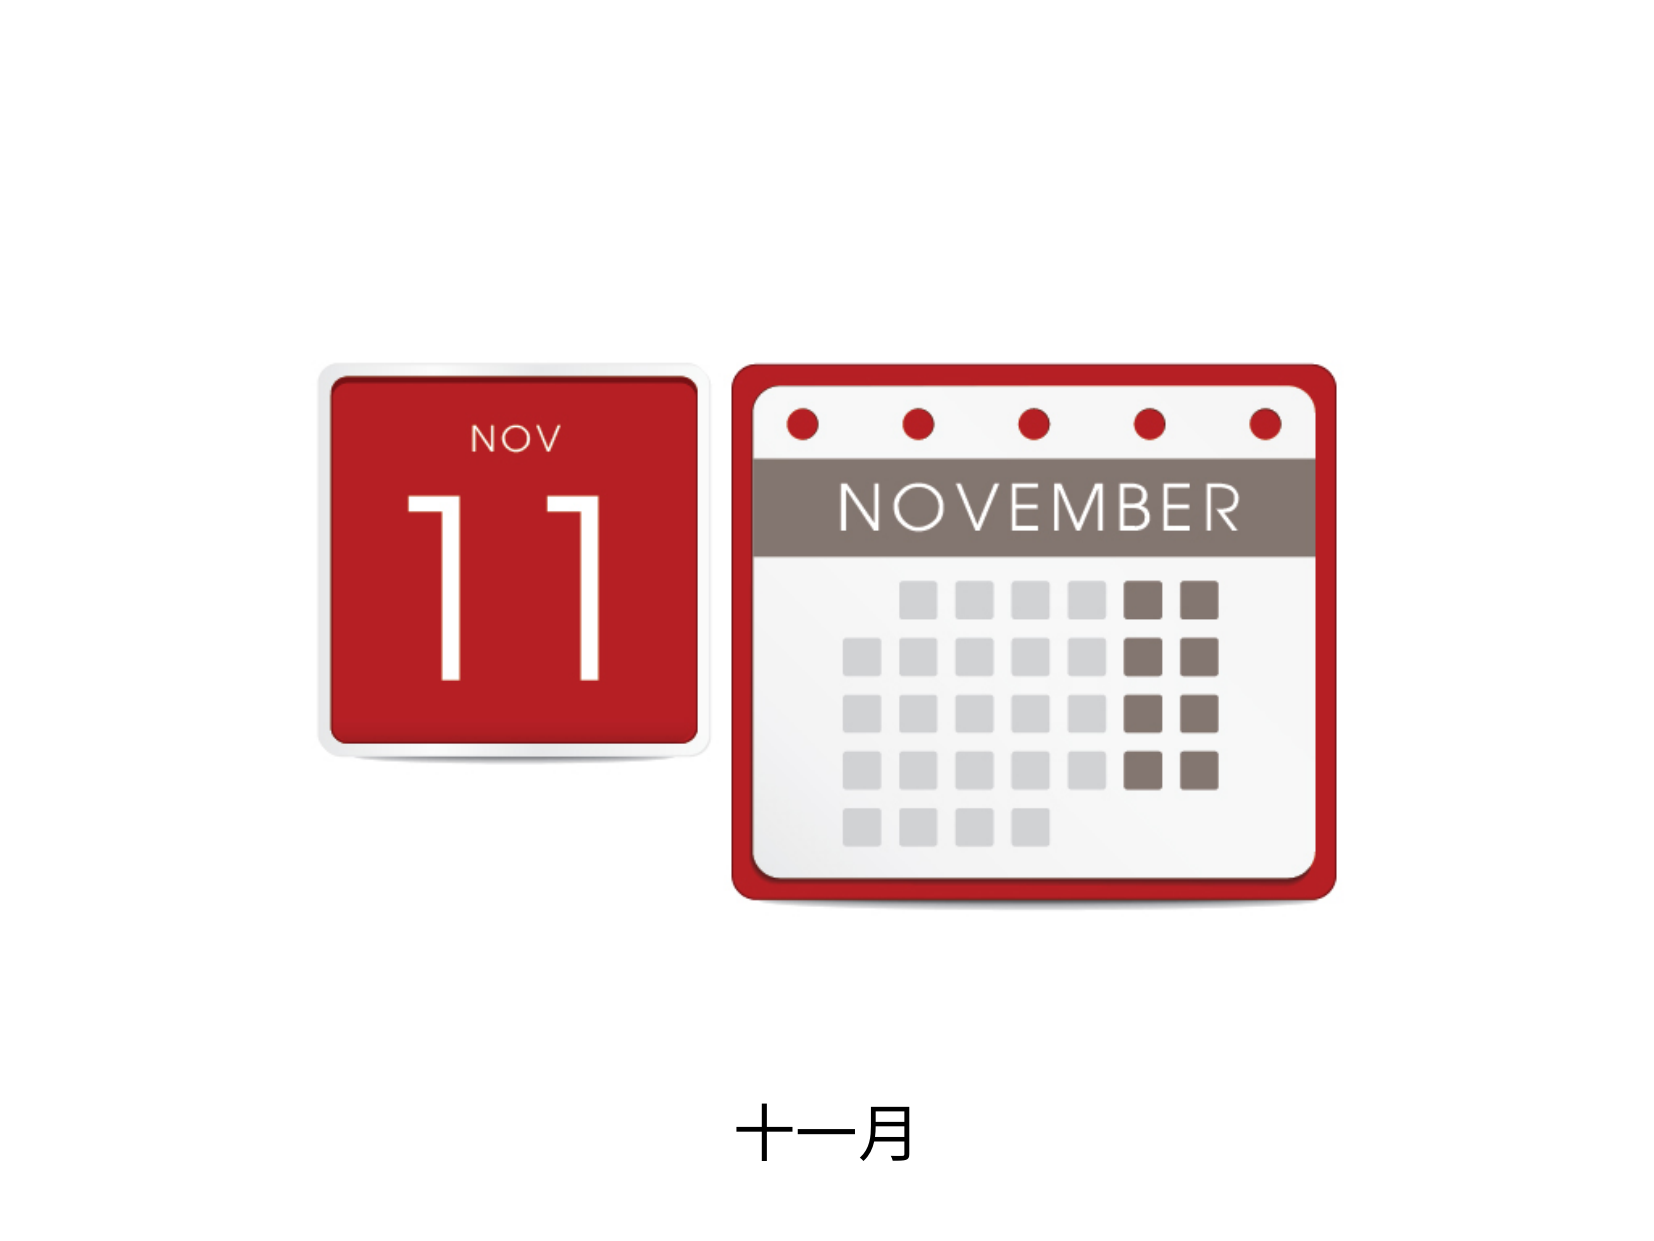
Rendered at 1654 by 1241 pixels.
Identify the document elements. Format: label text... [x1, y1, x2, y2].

picture [1, 0, 1653, 1241]
title 十一月 [82, 1025, 1571, 1233]
